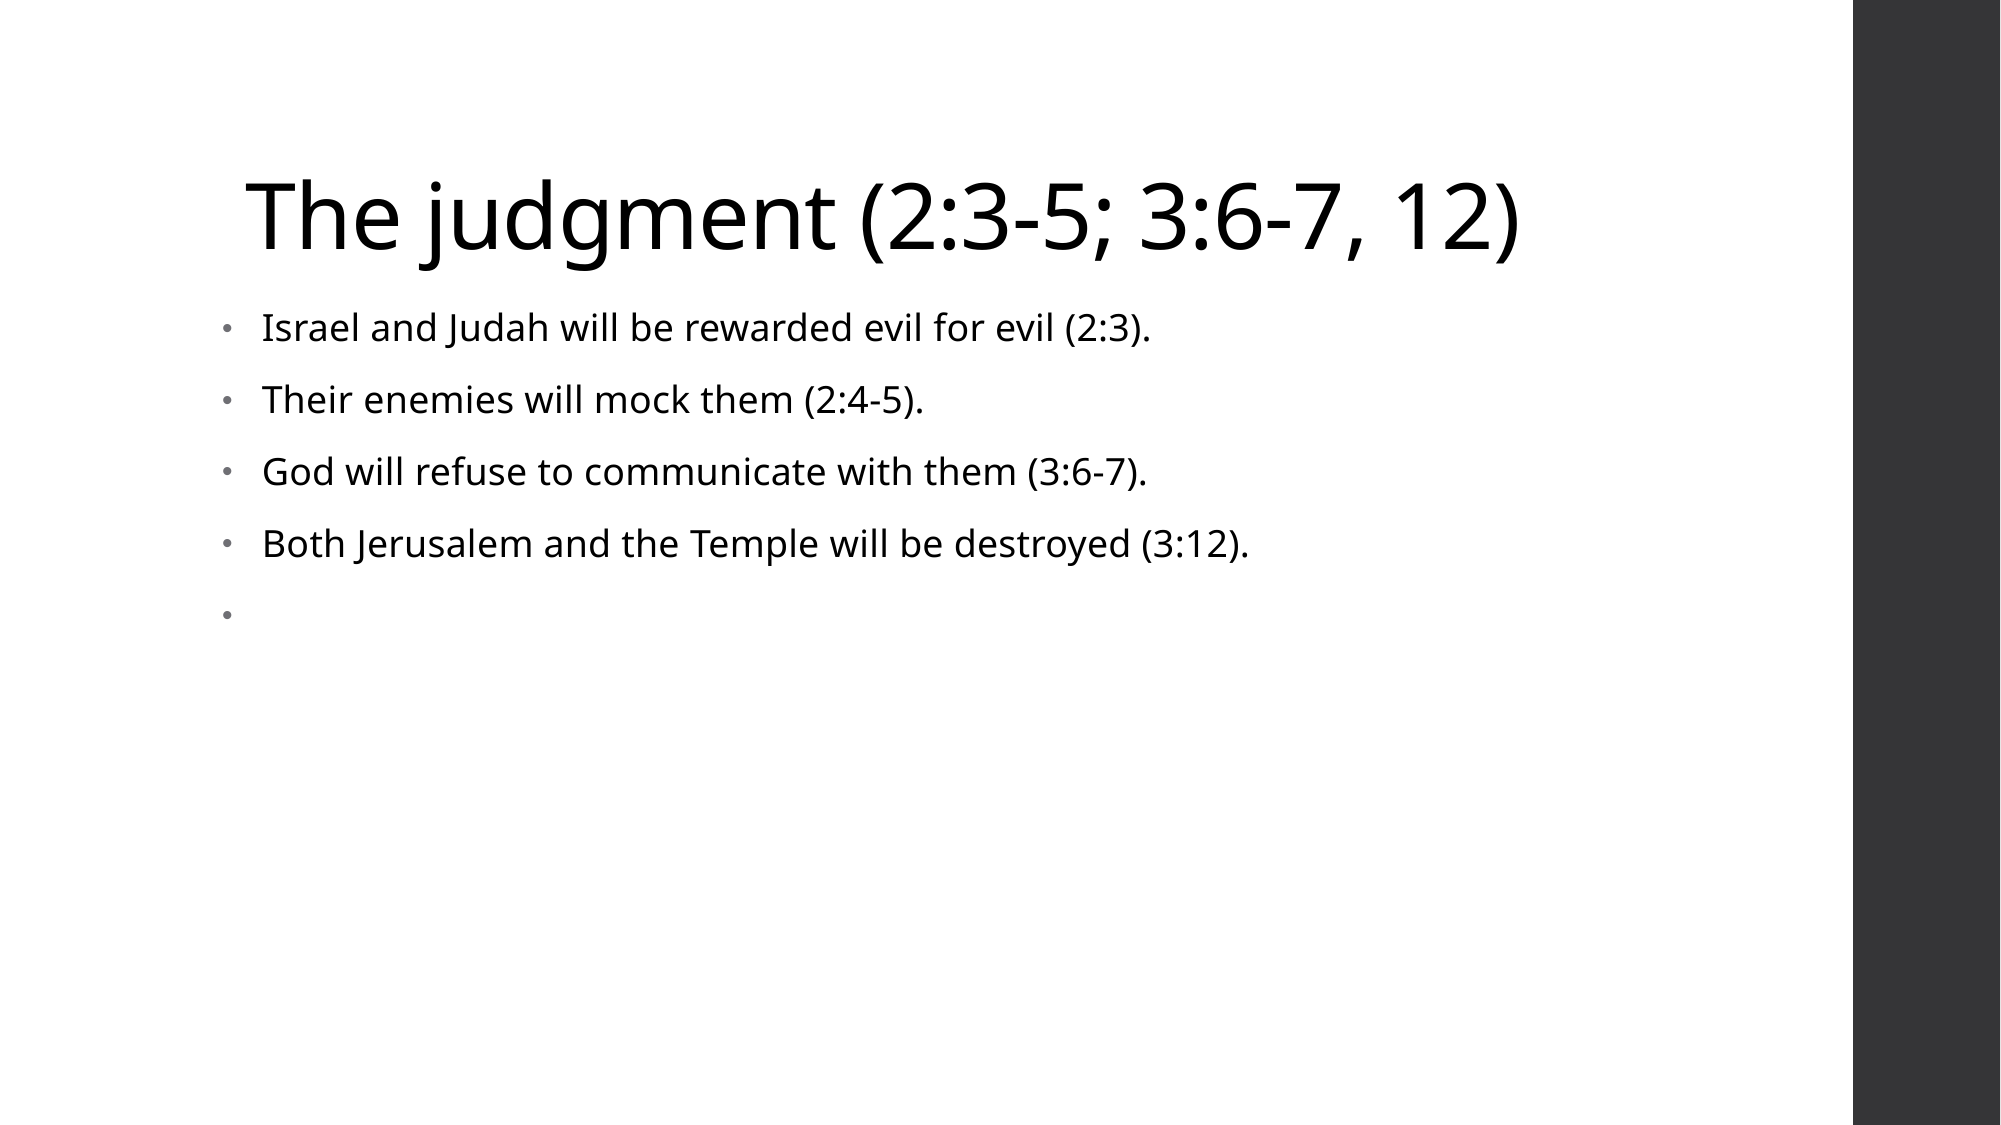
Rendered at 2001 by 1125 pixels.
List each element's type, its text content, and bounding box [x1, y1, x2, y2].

title The judgment (2:3-5; 3:6-7, 12) [206, 60, 1797, 278]
list Israel and Judah will be rewarded evil for evil (2:3). Their enemies will mock them (2:4-5). God will refuse to communicate with them (3:6-7). Both Jerusalem and the Temple will be destroyed (3:12). [206, 299, 1617, 1014]
